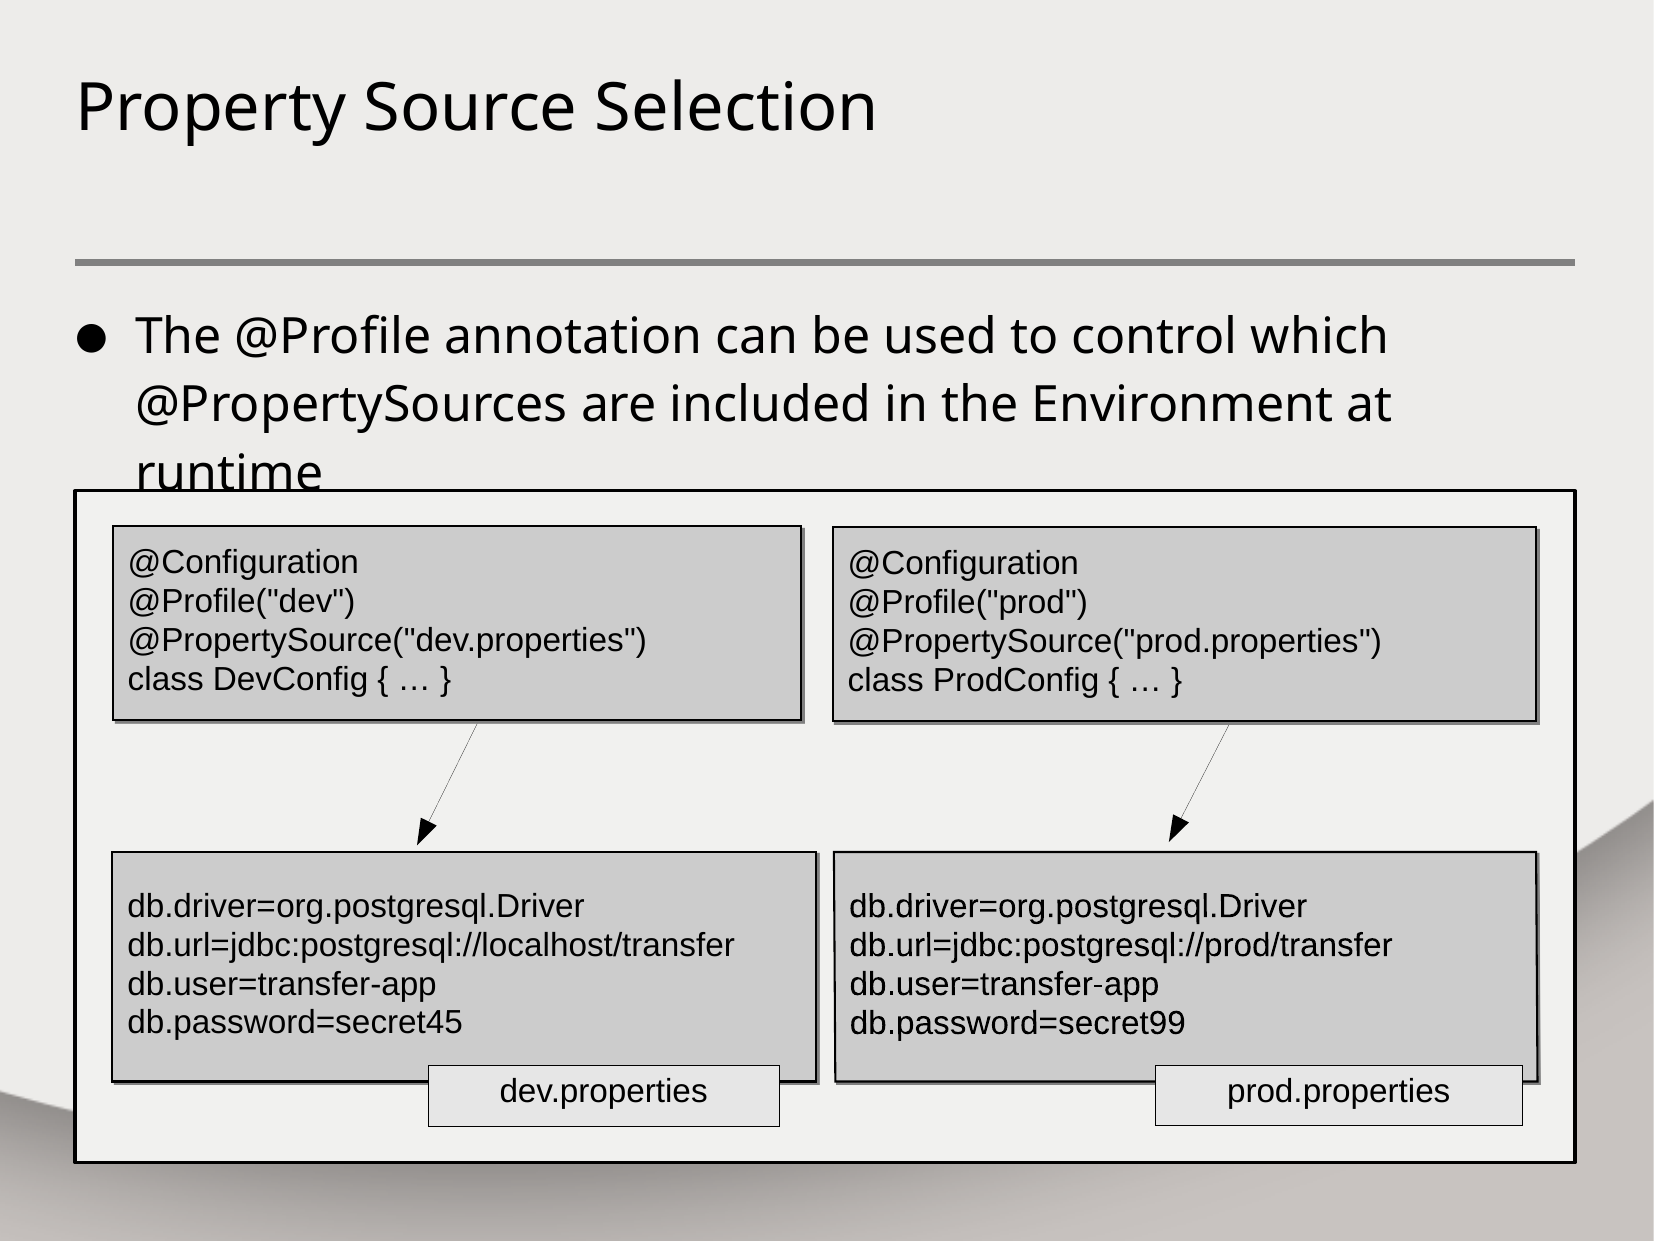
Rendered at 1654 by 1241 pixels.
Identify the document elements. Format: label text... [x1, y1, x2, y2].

text_box db.driver=org.postgresql.Driver db.url=jdbc:postgresql://prod/transfer db.user=transfer-app db.password=secret99 [833, 851, 1538, 1082]
text_box @Configuration @Profile("prod") @PropertySource("prod.properties") class ProdConfig { … } [832, 527, 1537, 721]
text_box prod.properties [1155, 1065, 1523, 1126]
text_box dev.properties [428, 1065, 780, 1127]
title Property Source Selection [75, 75, 1576, 226]
picture [0, 0, 1654, 1241]
text_box db.driver=org.postgresql.Driver db.url=jdbc:postgresql://localhost/transfer db.user=transfer-app db.password=secret45 [112, 851, 816, 1082]
list The @Profile annotation can be used to control which @PropertySources are included in the Environment at runtime [75, 300, 1576, 490]
text_box @Configuration @Profile("dev") @PropertySource("dev.properties") class DevConfig { … } [113, 526, 801, 720]
text_box [75, 490, 1576, 1163]
